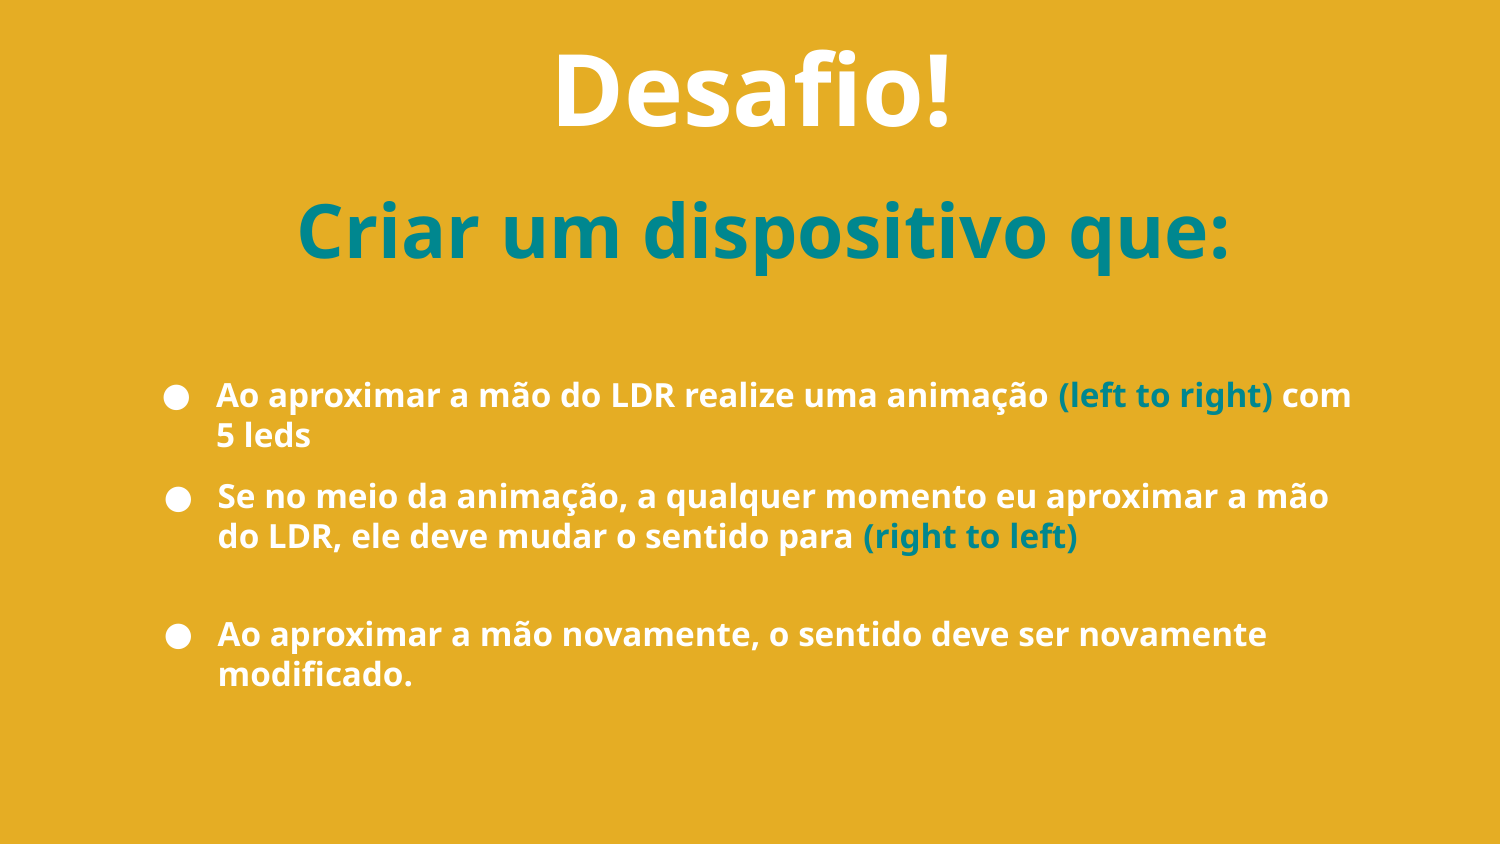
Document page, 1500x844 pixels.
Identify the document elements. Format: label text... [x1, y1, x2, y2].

title Criar um dispositivo que: [89, 168, 1439, 307]
title Desafio! [77, 11, 1427, 138]
title Se no meio da animação, a qualquer momento eu aproximar a mão do LDR, ele deve mudar o sentido para (right to left) [127, 460, 1376, 587]
title Ao aproximar a mão novamente, o sentido deve ser novamente modificado. [127, 597, 1376, 724]
title Ao aproximar a mão do LDR realize uma animação (left to right) com 5 leds [125, 358, 1374, 485]
